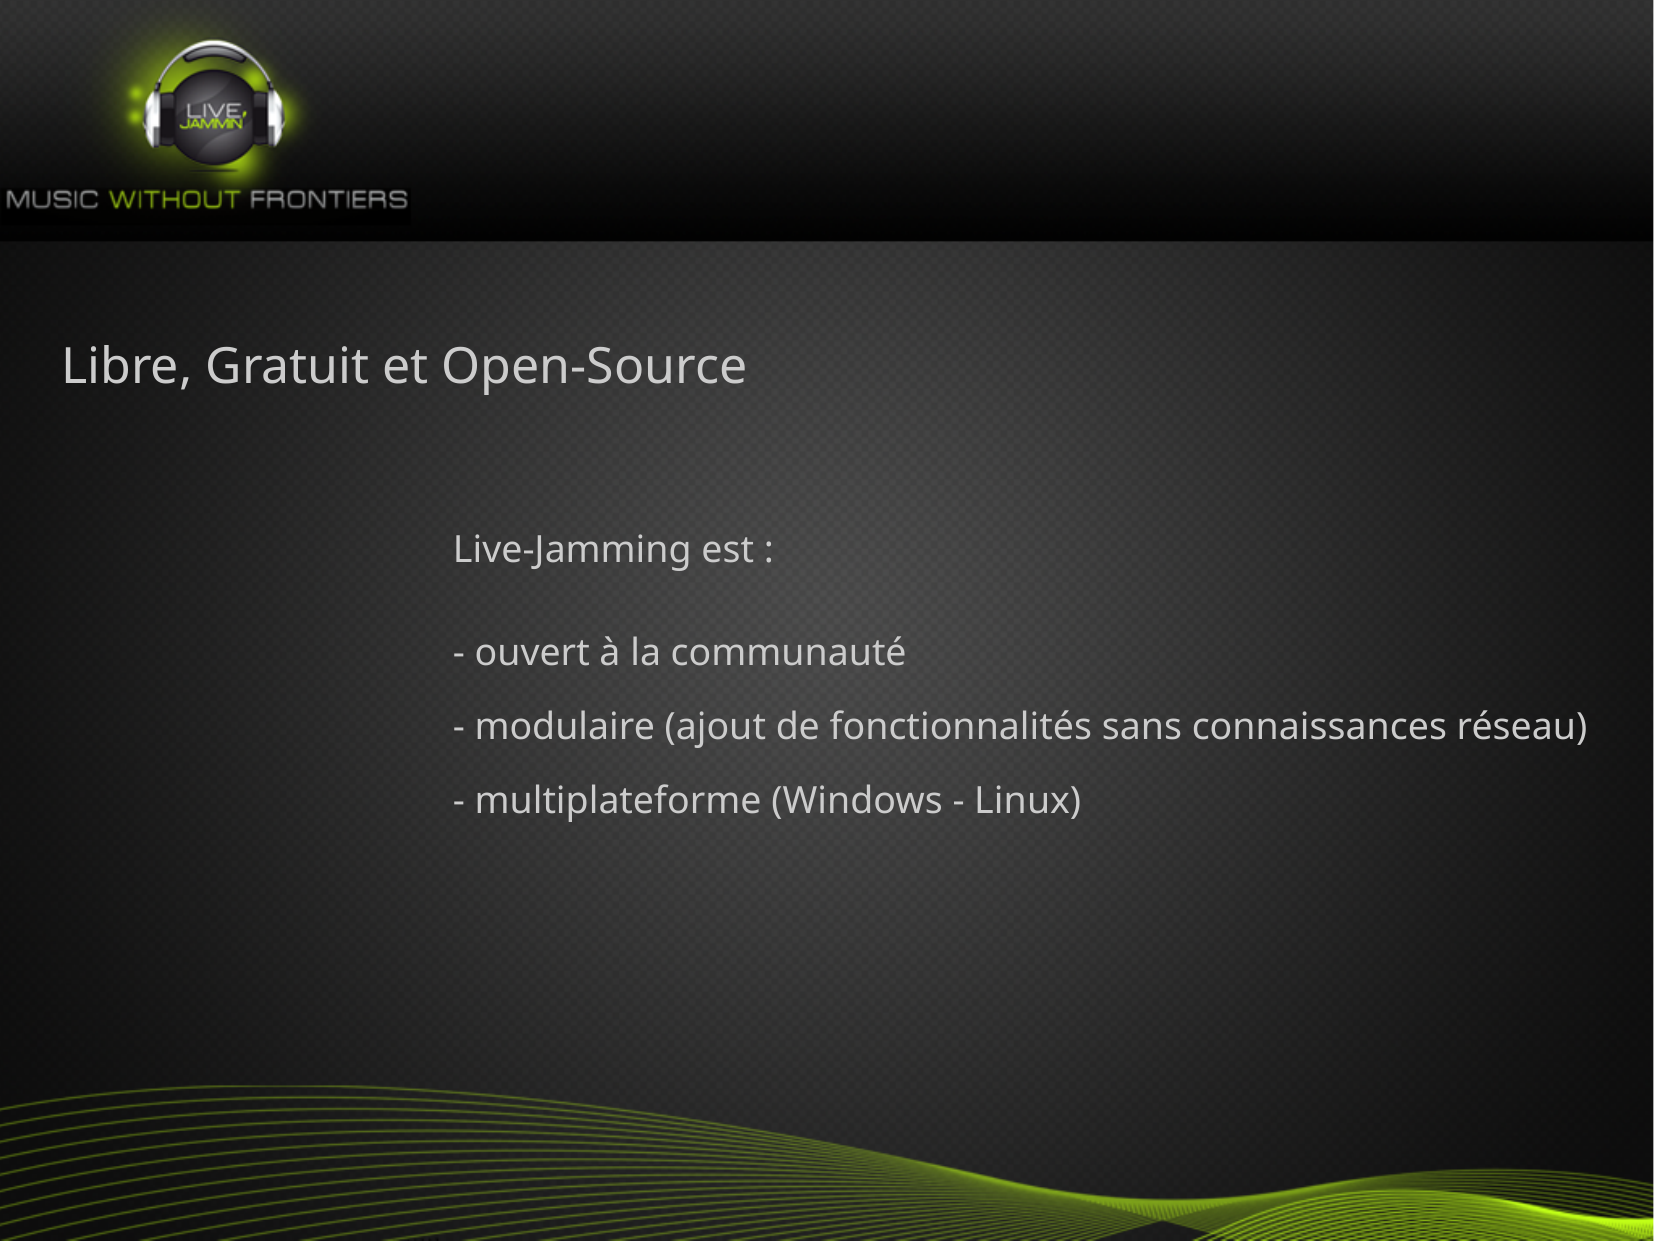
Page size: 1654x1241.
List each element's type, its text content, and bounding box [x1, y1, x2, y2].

text_box Live-Jamming est : - ouvert à la communauté - modulaire (ajout de fonctionnalités sans connaissances réseau) - multiplateforme (Windows - Linux) [438, 515, 1579, 919]
picture [0, 0, 1654, 1241]
text_box Libre, Gratuit et Open-Source [46, 322, 772, 413]
